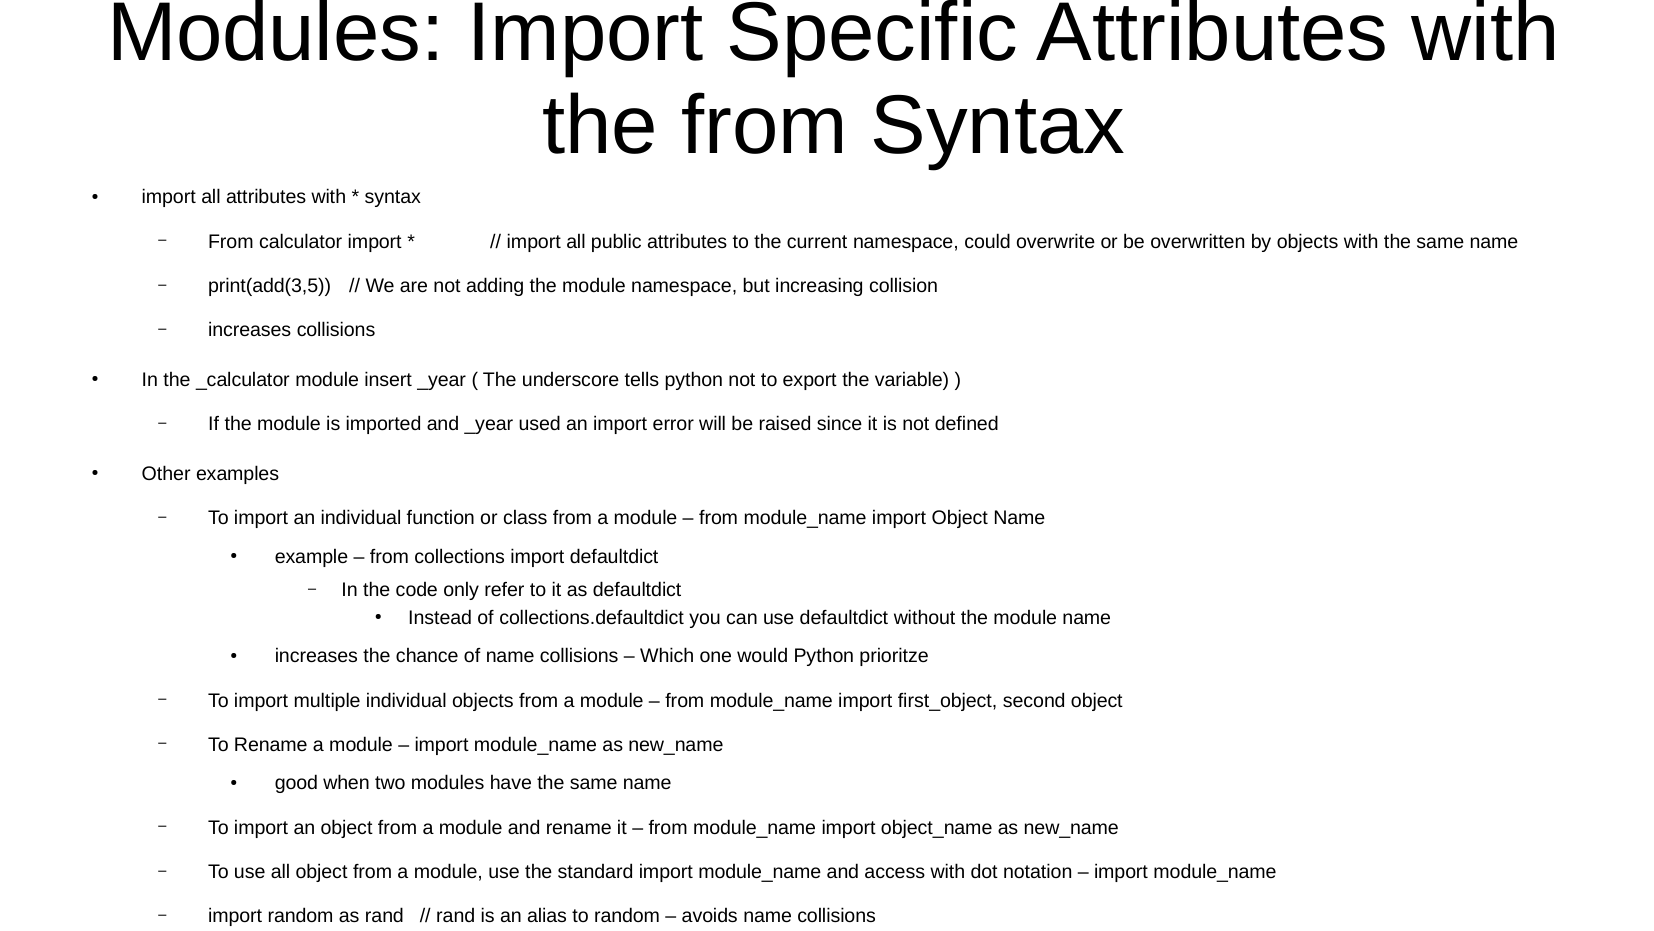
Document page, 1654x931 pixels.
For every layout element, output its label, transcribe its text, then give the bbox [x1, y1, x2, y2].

title Modules: Import Specific Attributes with the from Syntax [90, 0, 1579, 172]
list import all attributes with * syntax From calculator import * // import all public attributes to the current namespace, could overwrite or be overwritten by objects with the same name print(add(3,5)) // We are not adding the module namespace, but increasing collision increases collisions In the _calculator module insert _year ( The underscore tells python not to export the variable) ) If the module is imported and _year used an import error will be raised since it is not defined Other examples To import an individual function or class from a module – from module_name import Object Name example – from collections import defaultdict In the code only refer to it as defaultdict Instead of collections.defaultdict you can use defaultdict without the module name increases the chance of name collisions – Which one would Python prioritze To import multiple individual objects from a module – from module_name import first_object, second object To Rename a module – import module_name as new_name good when two modules have the same name To import an object from a module and rename it – from module_name import object_name as new_name To use all object from a module, use the standard import module_name and access with dot notation – import module_name import random as rand // rand is an alias to random – avoids name collisions [75, 186, 1564, 931]
